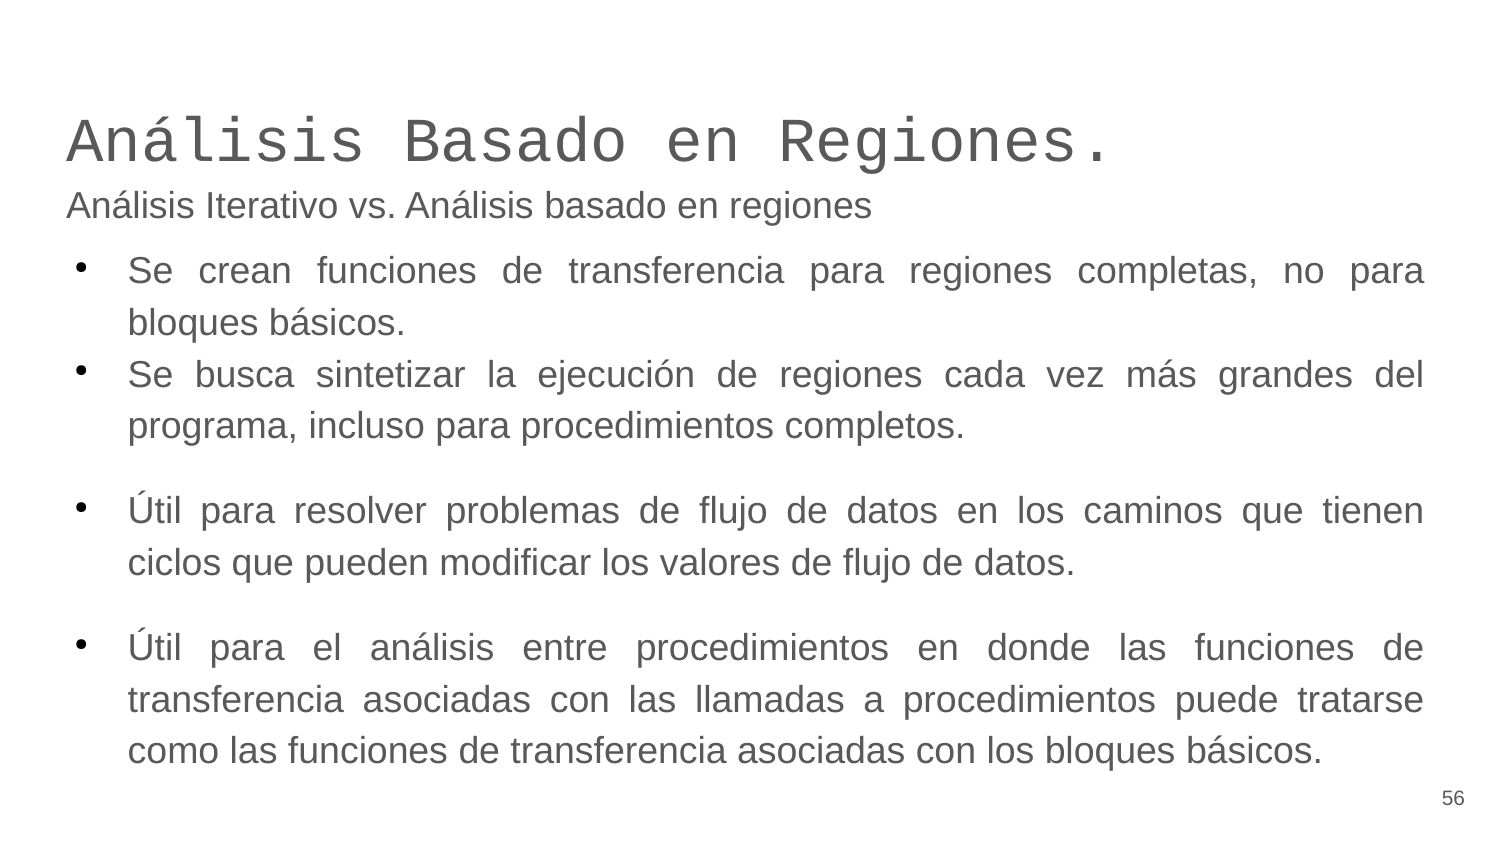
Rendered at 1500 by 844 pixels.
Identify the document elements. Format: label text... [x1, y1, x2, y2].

list Se crean funciones de transferencia para regiones completas, no para bloques básicos. Se busca sintetizar la ejecución de regiones cada vez más grandes del programa, incluso para procedimientos completos. Útil para resolver problemas de flujo de datos en los caminos que tienen ciclos que pueden modificar los valores de flujo de datos. Útil para el análisis entre procedimientos en donde las funciones de transferencia asociadas con las llamadas a procedimientos puede tratarse como las funciones de transferencia asociadas con los bloques básicos. [41, 224, 1440, 771]
title Análisis Basado en Regiones. Análisis Iterativo vs. Análisis basado en regiones [51, 72, 1449, 167]
slide_number <number> [1389, 764, 1480, 830]
